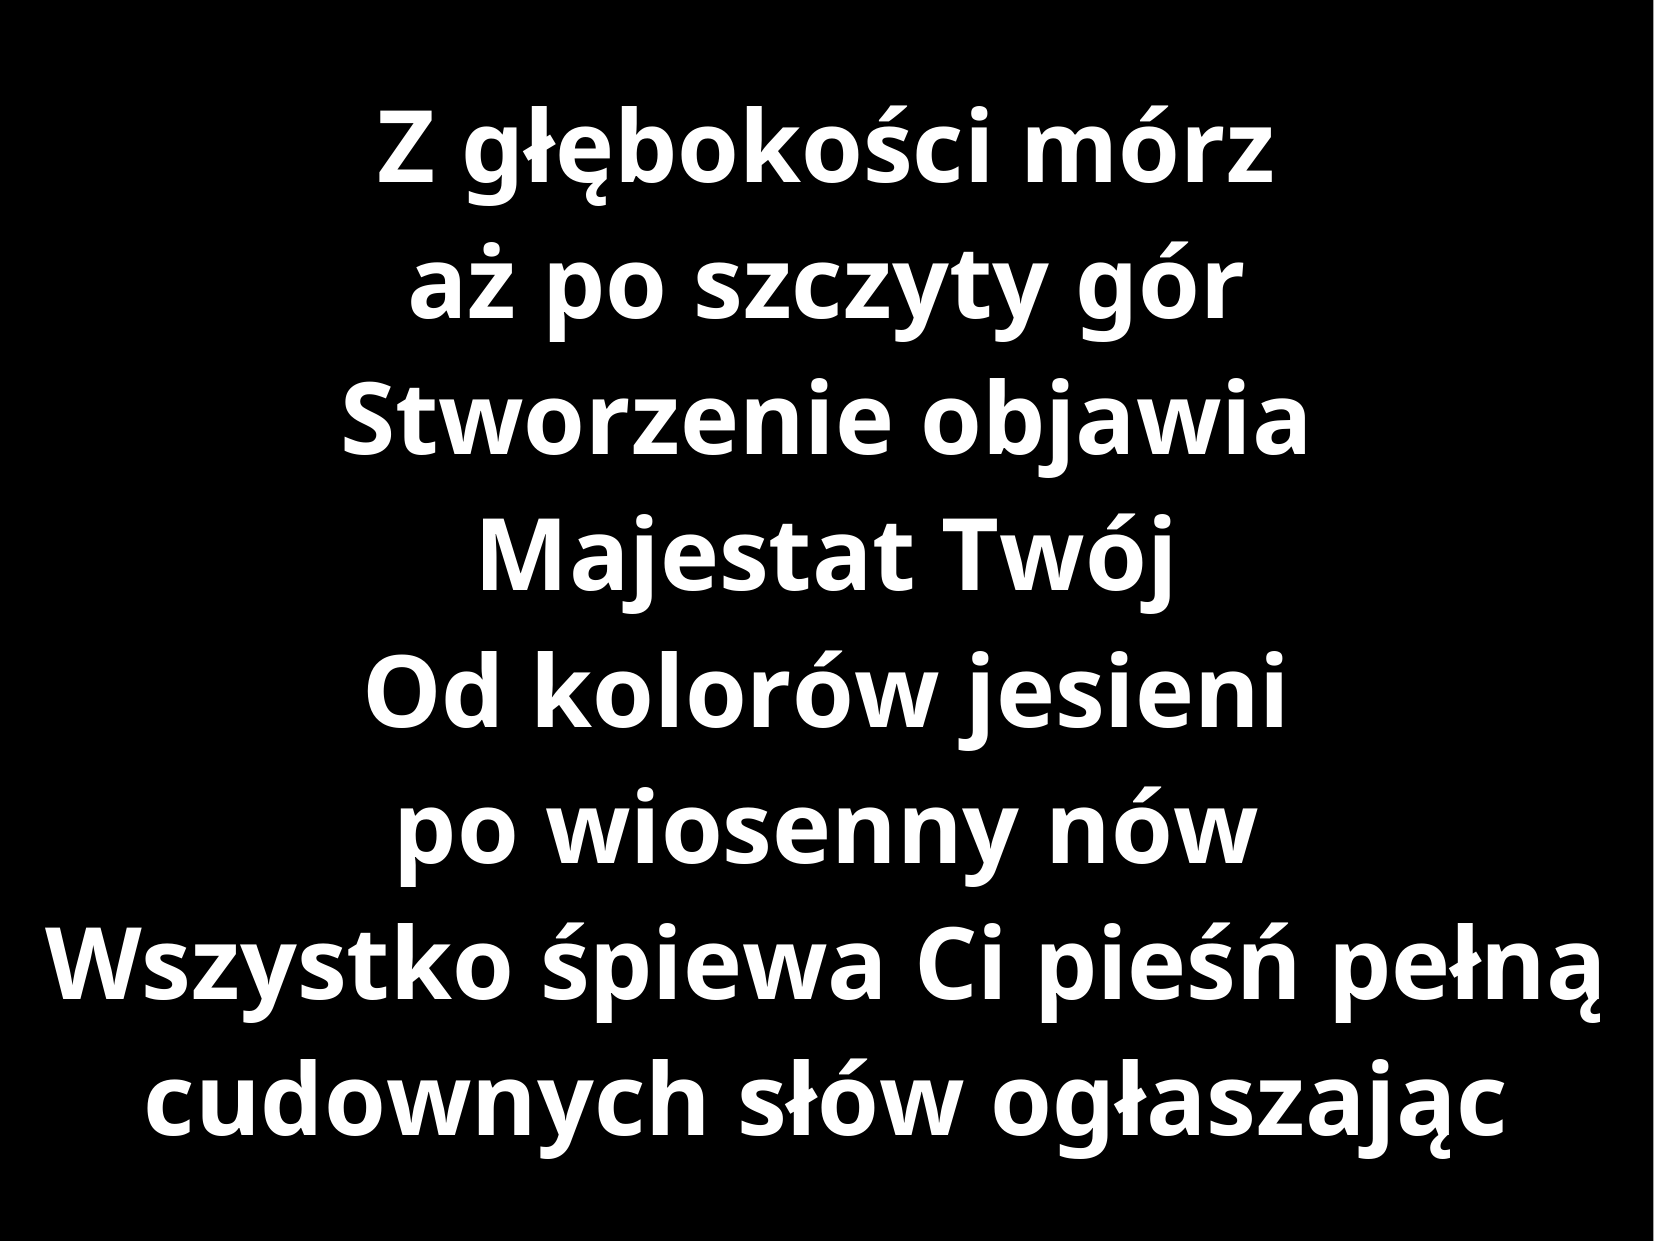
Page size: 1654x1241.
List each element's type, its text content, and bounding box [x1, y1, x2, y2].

title Z głębokości mórz aż po szczyty gór Stworzenie objawia Majestat Twój Od kolorów jesieni po wiosenny nów Wszystko śpiewa Ci pieśń pełną cudownych słów ogłaszając [0, 0, 1654, 1241]
